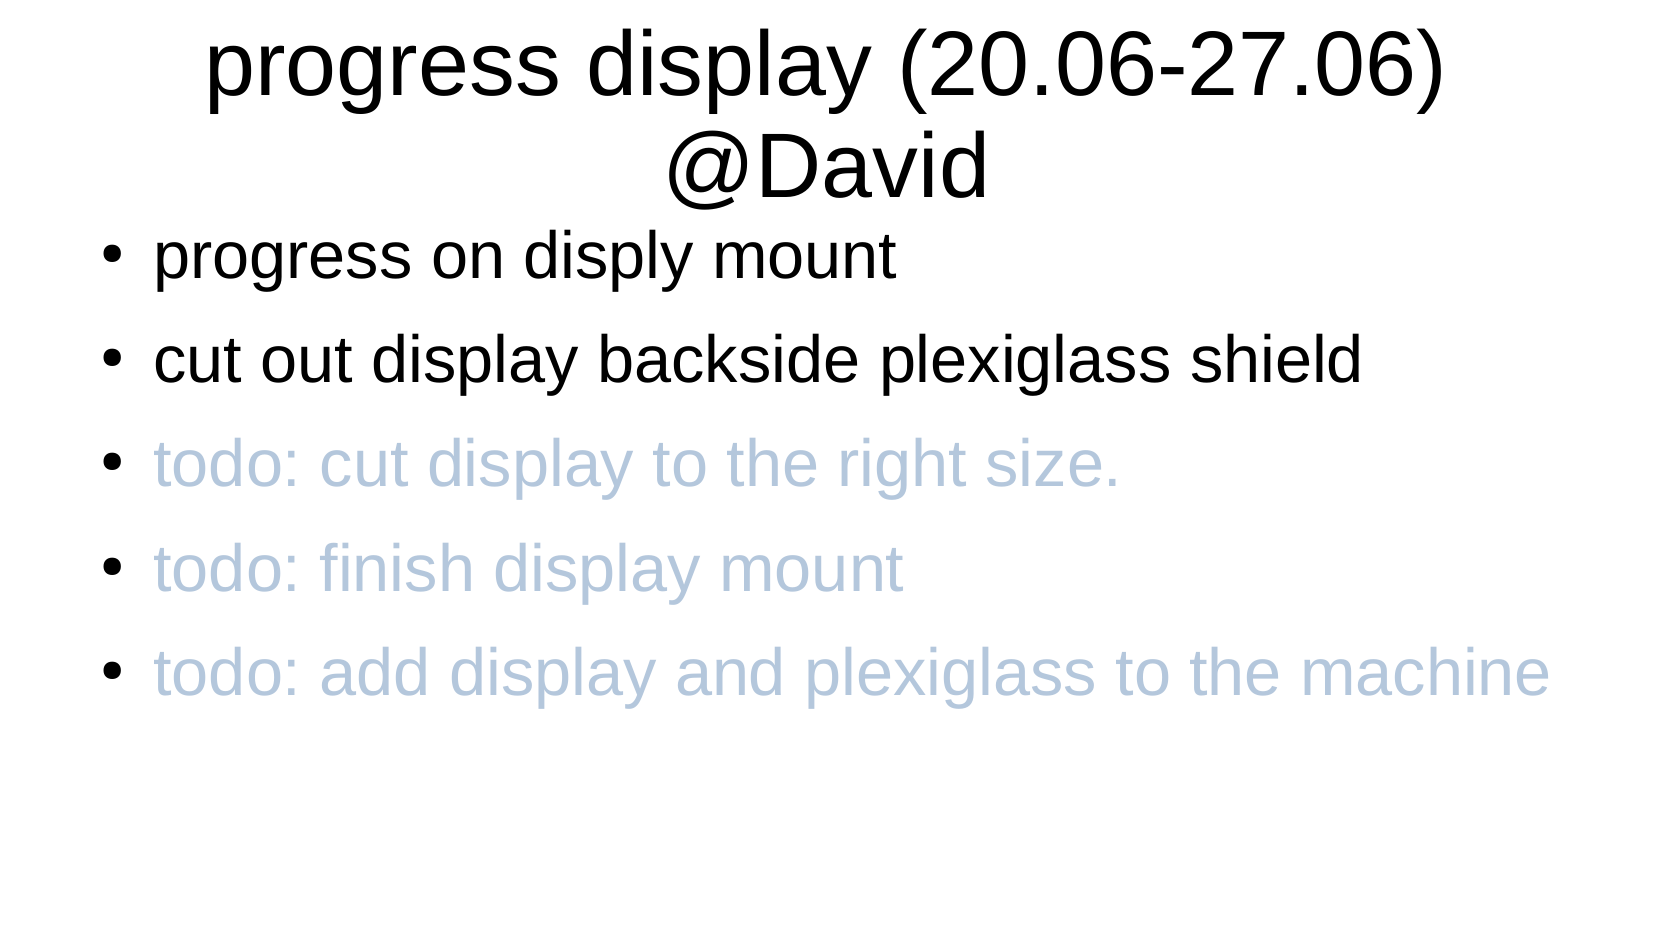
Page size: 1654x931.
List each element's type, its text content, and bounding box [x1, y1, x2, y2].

title progress display (20.06-27.06) @David [82, 12, 1571, 217]
list progress on disply mount cut out display backside plexiglass shield todo: cut display to the right size. todo: finish display mount todo: add display and plexiglass to the machine [82, 217, 1571, 758]
